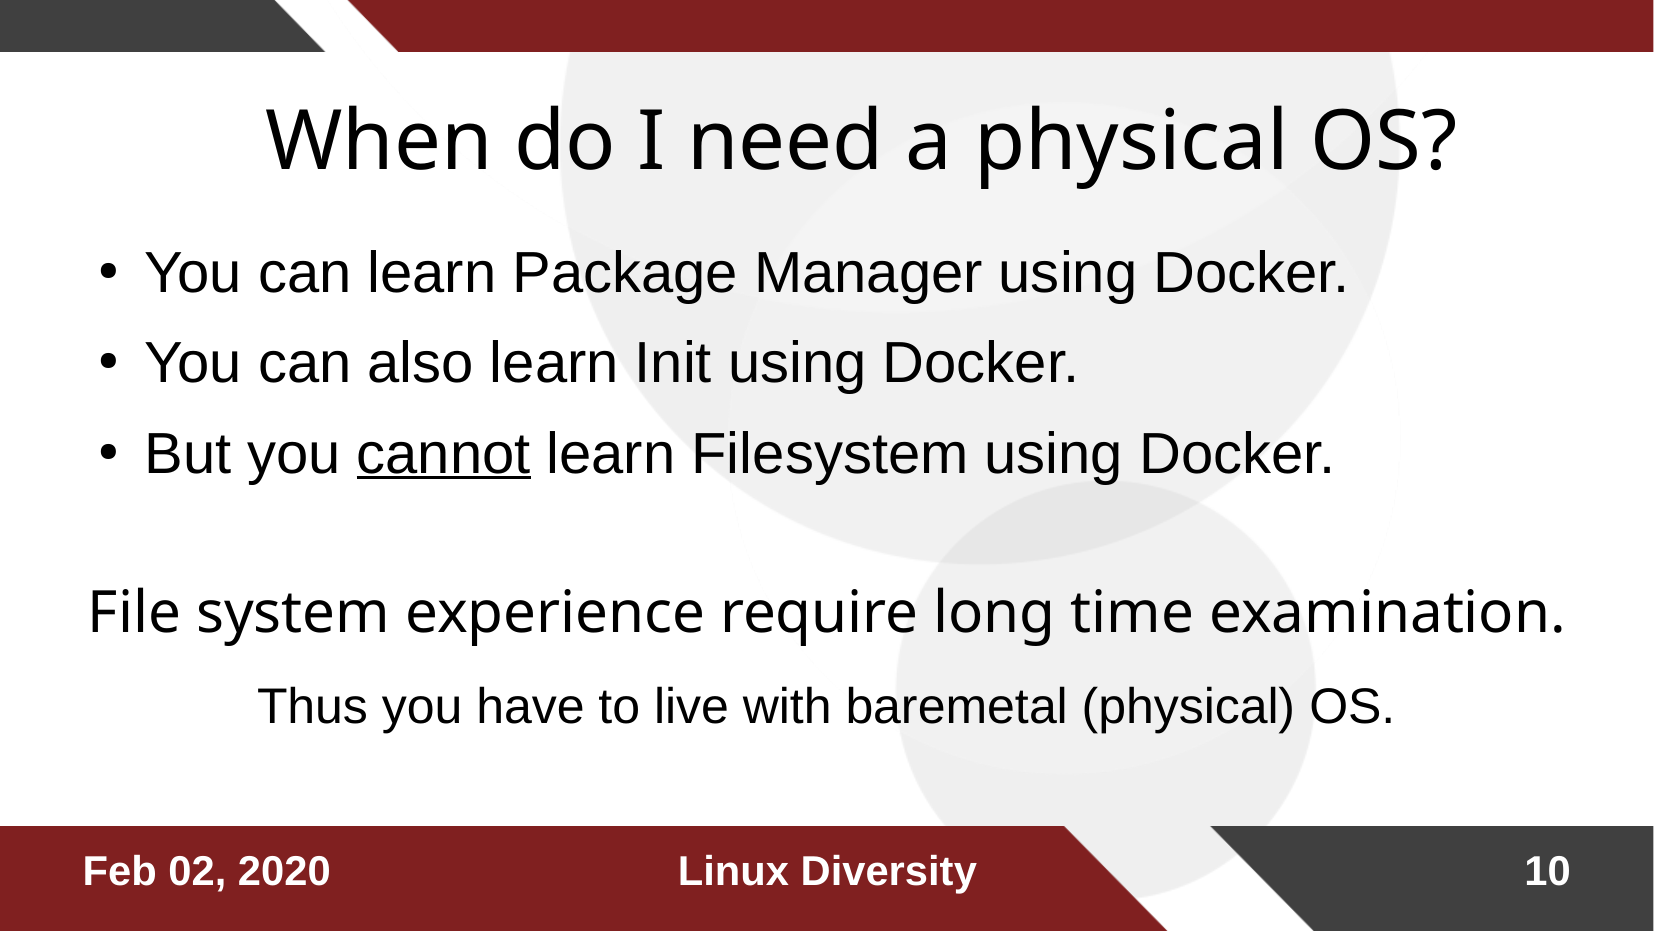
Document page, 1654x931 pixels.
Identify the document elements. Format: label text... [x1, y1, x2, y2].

picture [0, 826, 1654, 931]
list File system experience require long time examination. Thus you have to live with baremetal (physical) OS. [82, 570, 1571, 757]
title When do I need a physical OS? [82, 59, 1571, 216]
picture [0, 0, 1654, 52]
list You can learn Package Manager using Docker. You can also learn Init using Docker. But you cannot learn Filesystem using Docker. [82, 239, 1571, 487]
